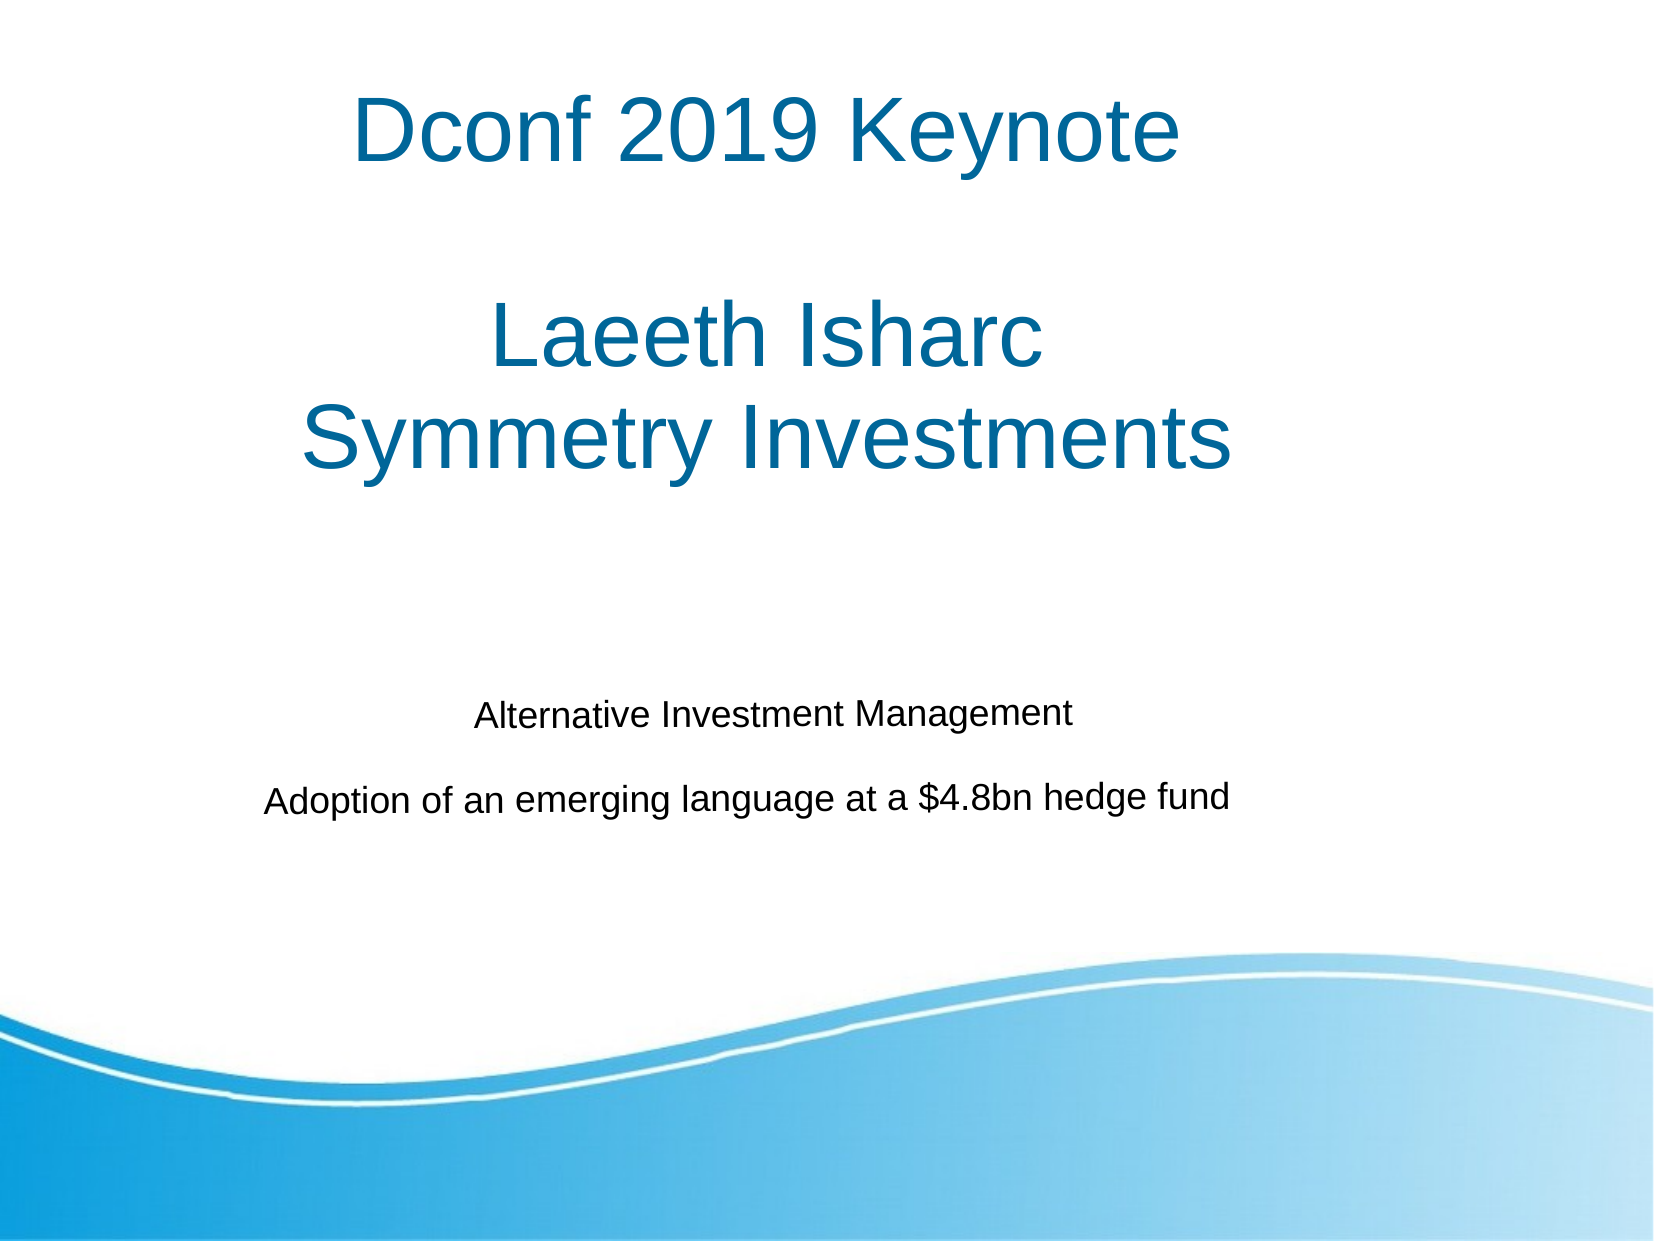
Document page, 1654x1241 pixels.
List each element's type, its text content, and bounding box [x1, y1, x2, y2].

title Dconf 2019 Keynote Laeeth Isharc Symmetry Investments [23, 78, 1512, 489]
text_box Alternative Investment Management Adoption of an emerging language at a $4.8bn hedge fund [248, 681, 1300, 830]
picture [0, 952, 1654, 1241]
